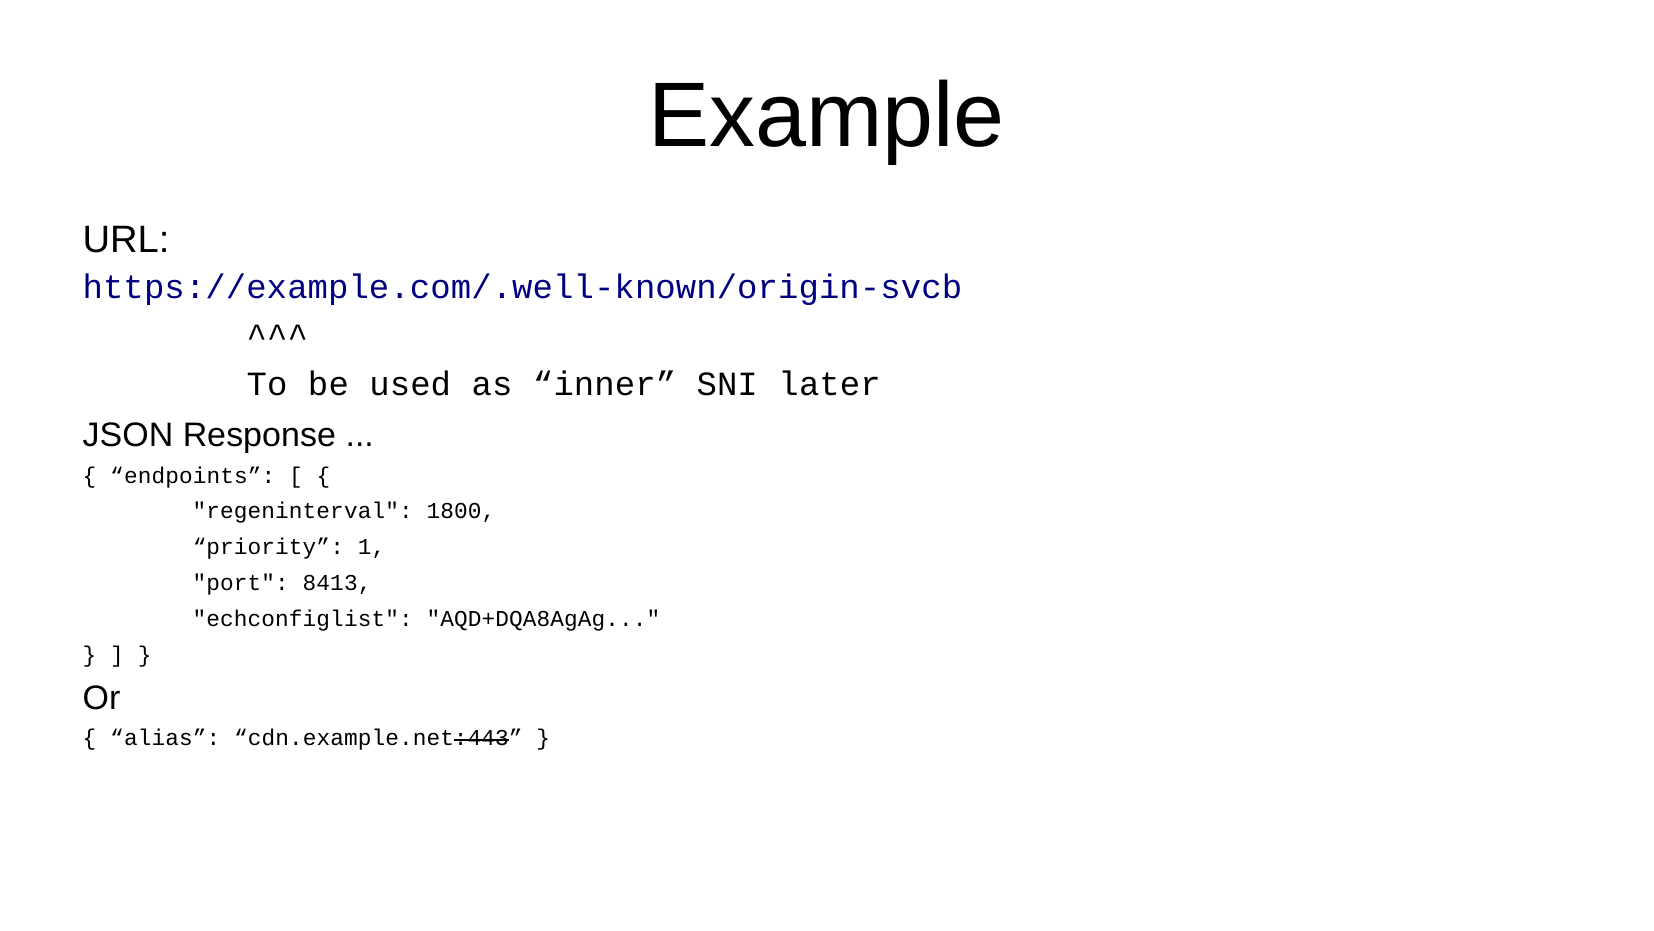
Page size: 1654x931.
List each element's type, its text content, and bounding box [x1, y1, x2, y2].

list URL: https://example.com/.well-known/origin-svcb ^^^ To be used as “inner” SNI later JSON Response ... { “endpoints”: [ { "regeninterval": 1800, “priority”: 1, "port": 8413, "echconfiglist": "AQD+DQA8AgAg..." } ] } Or { “alias”: “cdn.example.net:443” } [82, 217, 1571, 758]
title Example [82, 37, 1571, 193]
